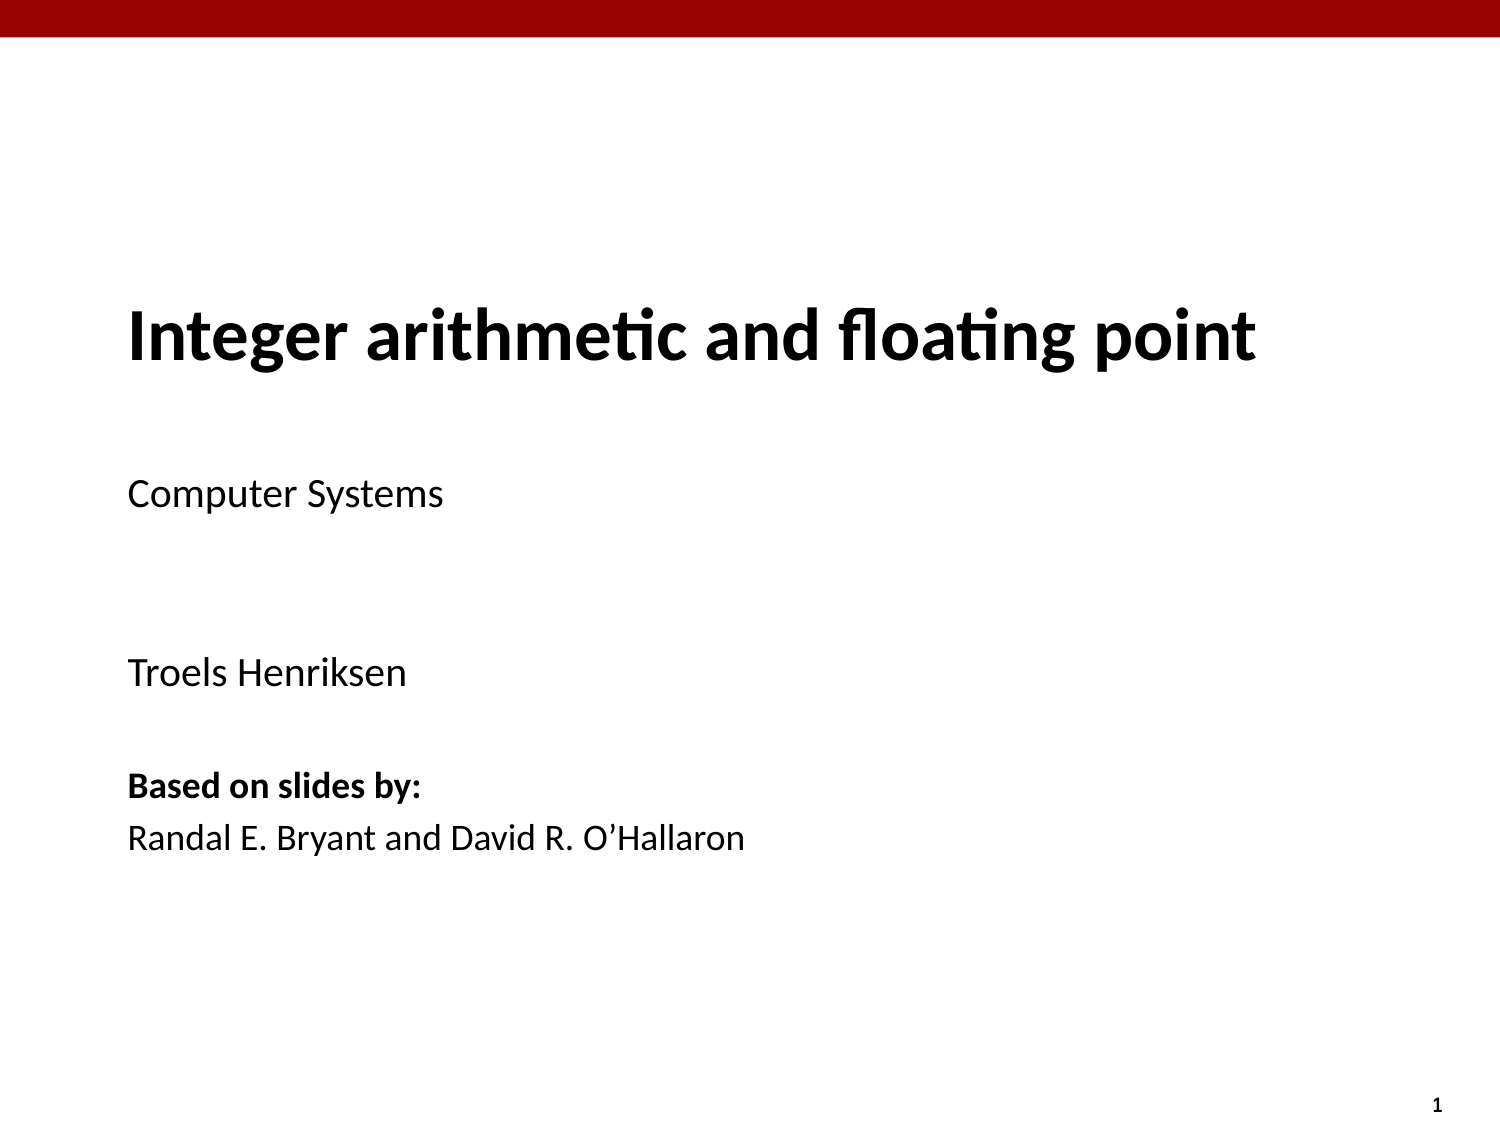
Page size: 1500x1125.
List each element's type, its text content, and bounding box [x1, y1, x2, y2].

subtitle Troels Henriksen Based on slides by: Randal E. Bryant and David R. O’Hallaron [112, 637, 1373, 925]
title Integer arithmetic and floating point Computer Systems [112, 280, 1388, 522]
